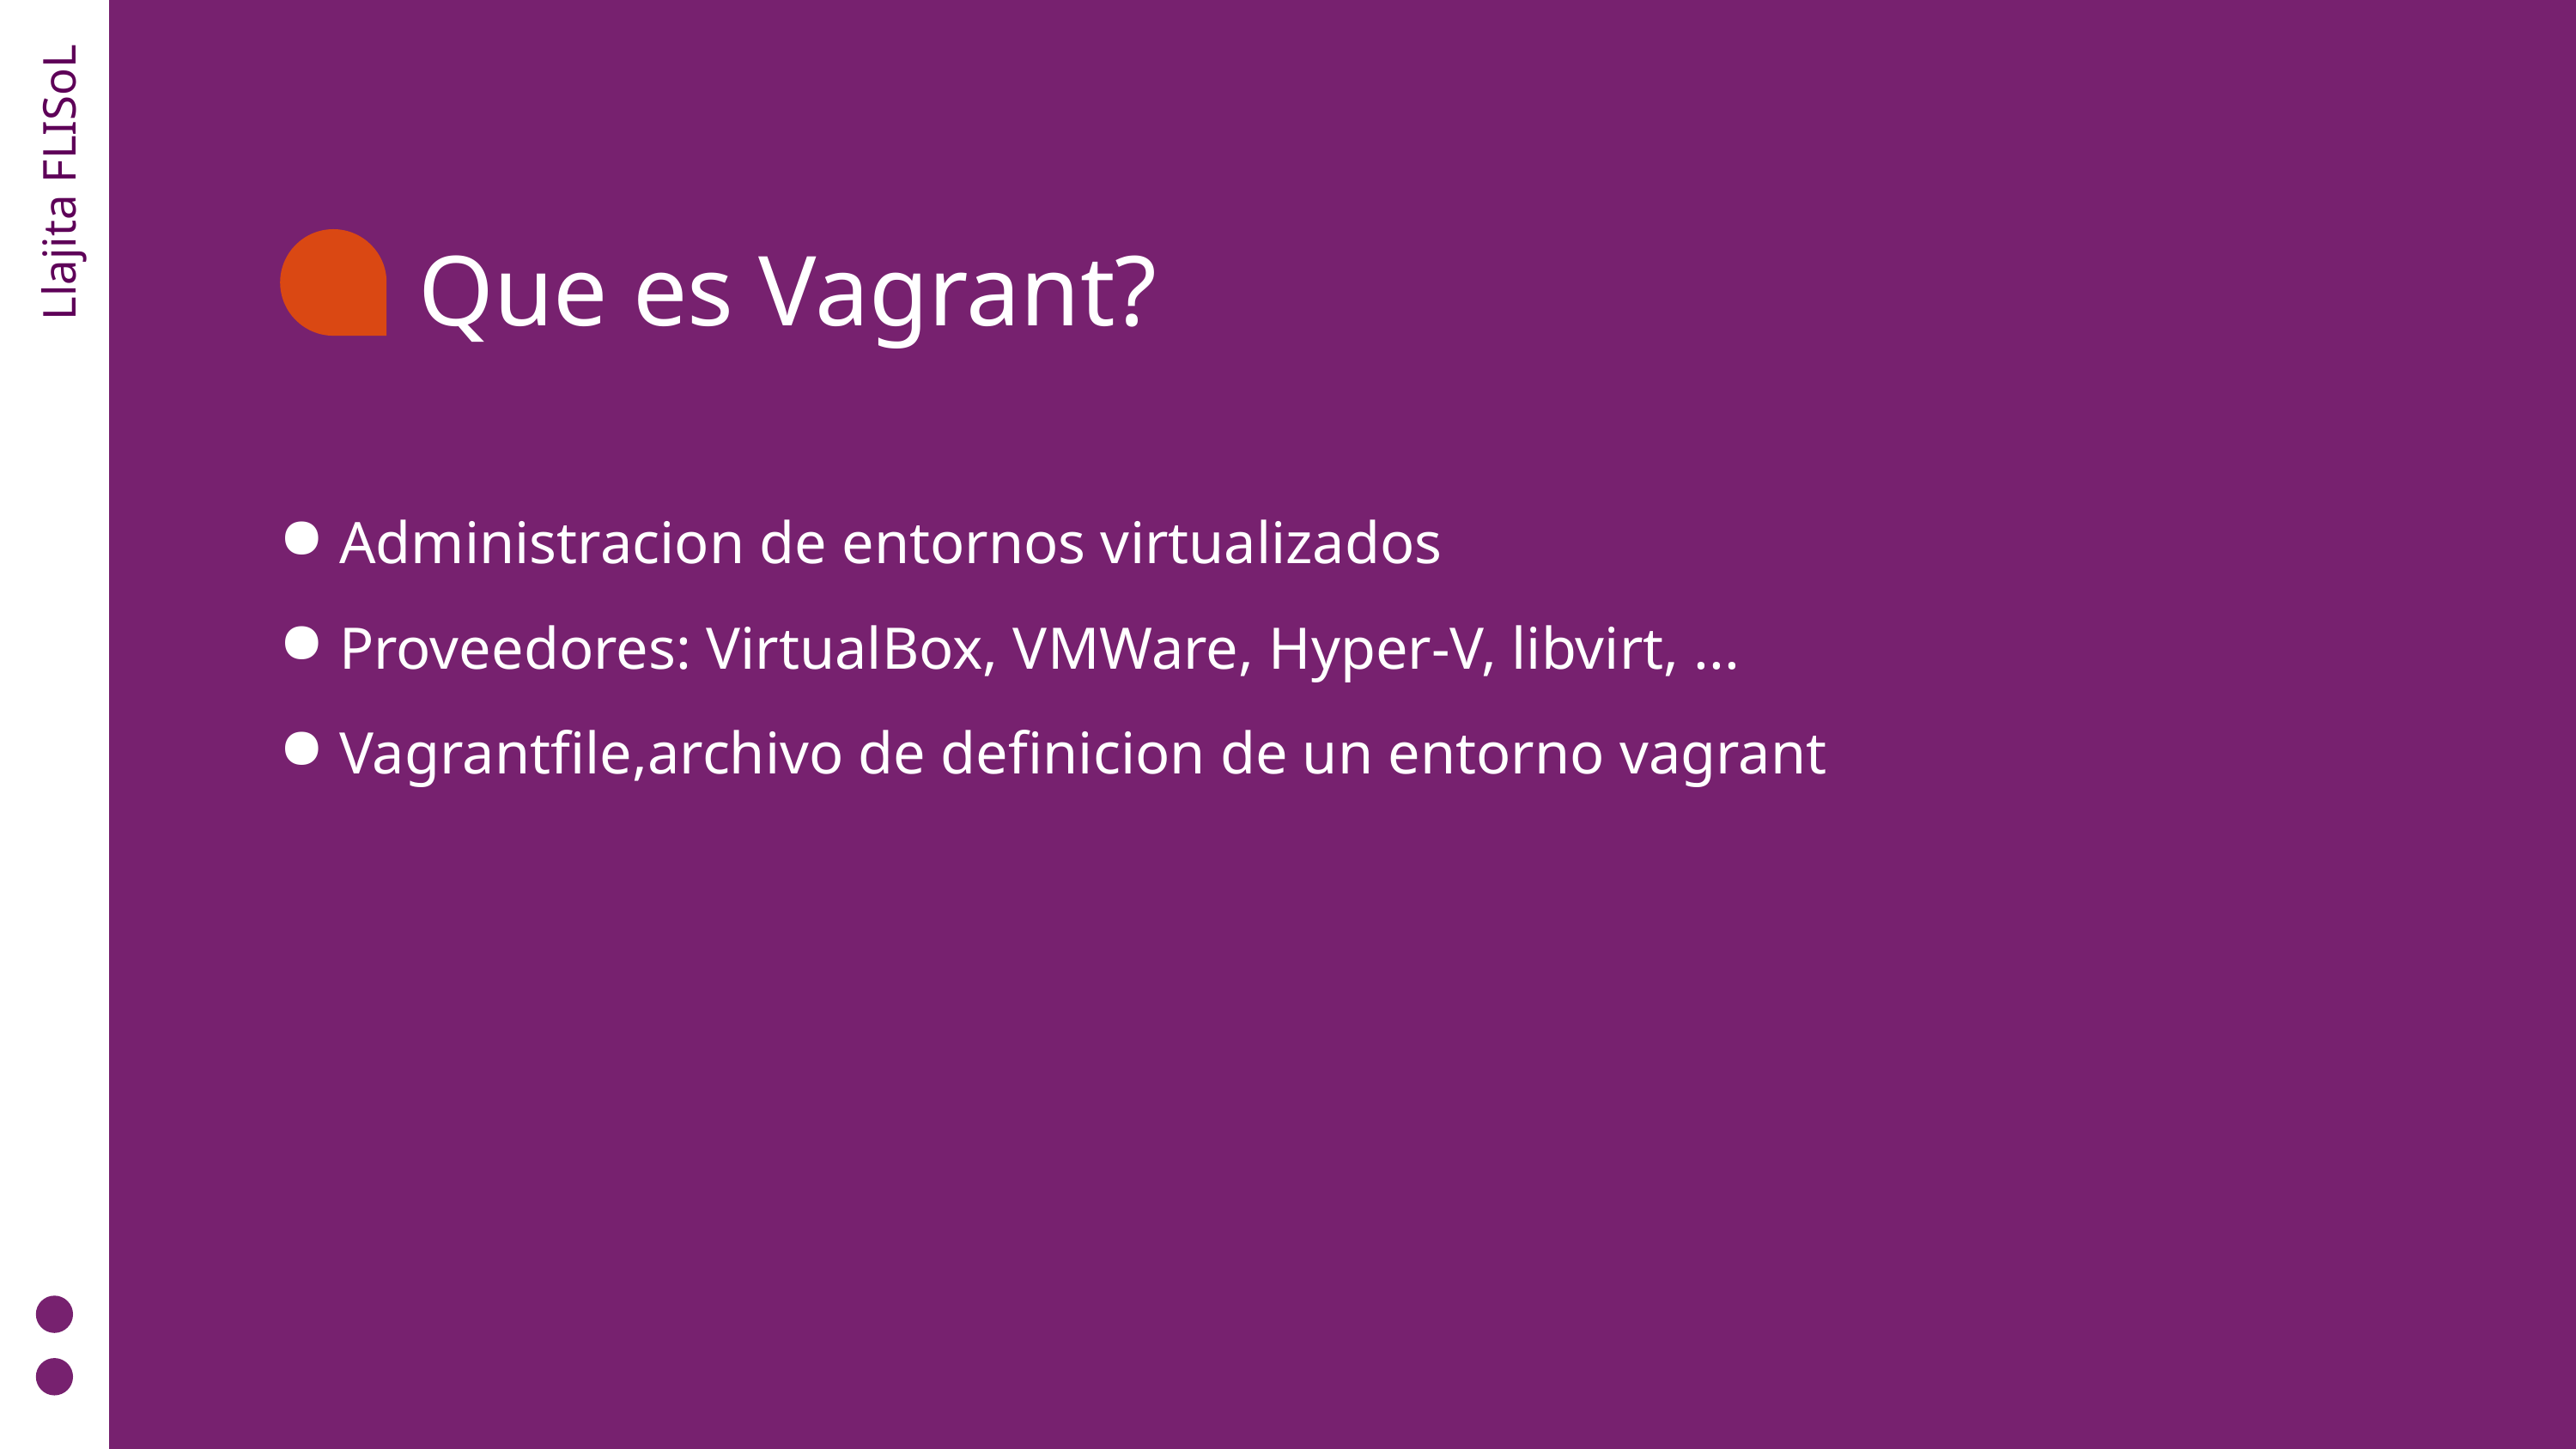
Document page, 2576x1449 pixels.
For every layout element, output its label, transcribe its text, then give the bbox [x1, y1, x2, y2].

text_box [280, 228, 387, 336]
text_box Llajita FLISoL [21, 9, 86, 321]
text_box Que es Vagrant? [883, 280, 912, 319]
text_box Que es Vagrant? [418, 161, 2506, 345]
text_box [0, 0, 109, 1449]
text_box Administracion de entornos virtualizados Proveedores: VirtualBox, VMWare, Hyper-V, libvirt, ... Vagrantfile,archivo de definicion de un entorno vagrant [278, 470, 1836, 891]
